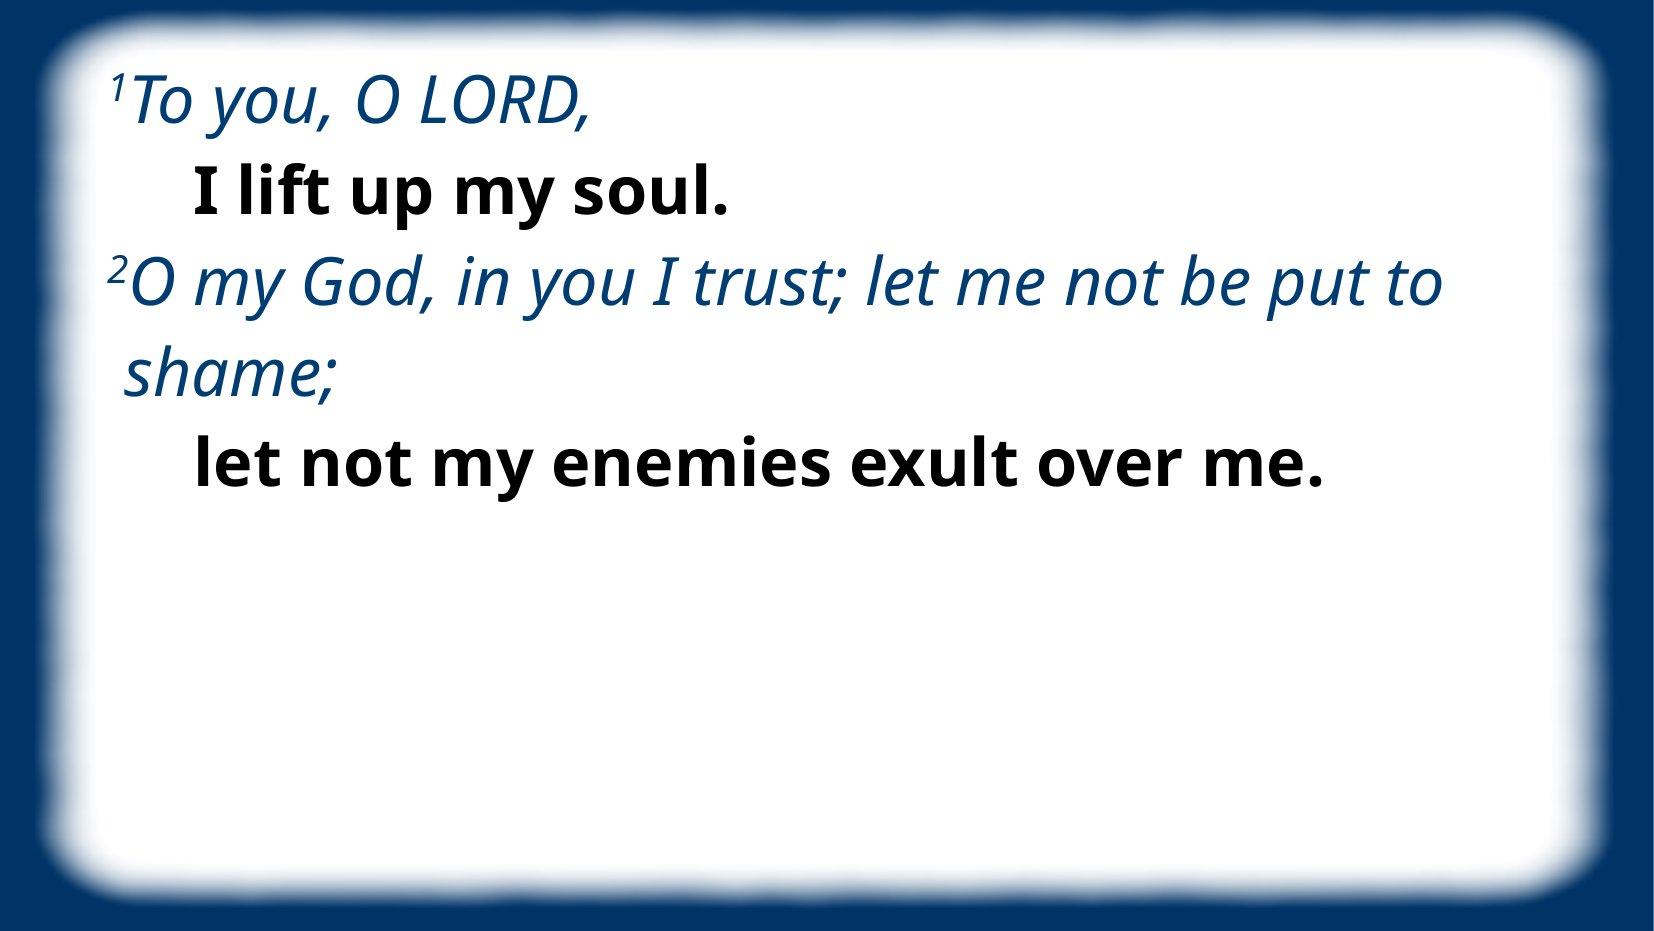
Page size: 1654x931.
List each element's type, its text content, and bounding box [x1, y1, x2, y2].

picture [0, 0, 1654, 931]
text_box 1To you, O LORD, I lift up my soul. 2O my God, in you I trust; let me not be put to shame; let not my enemies exult over me. [92, 45, 1546, 504]
